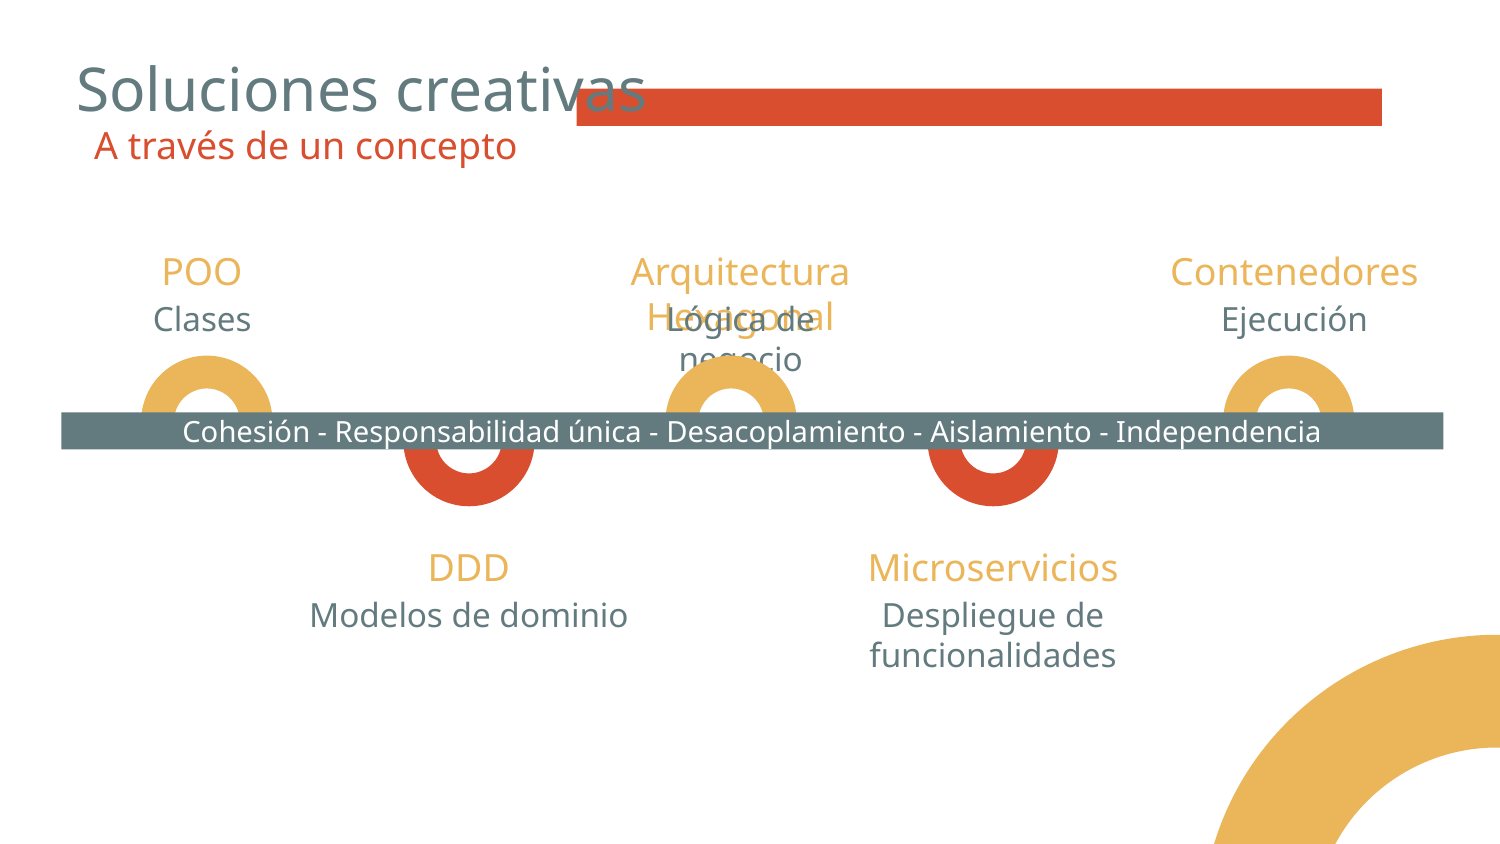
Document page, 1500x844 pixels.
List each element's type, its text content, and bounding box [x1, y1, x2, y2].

text_box [1223, 377, 1354, 412]
text_box DDD [254, 529, 683, 593]
text_box Cohesión - Responsabilidad única - Desacoplamiento - Aislamiento - Independencia [61, 412, 1444, 450]
text_box Ejecución [1143, 297, 1446, 377]
text_box A través de un concepto [53, 106, 568, 171]
text_box Contenedores [1143, 233, 1446, 297]
text_box [141, 355, 272, 412]
text_box [928, 450, 1059, 507]
text_box [404, 450, 534, 507]
text_box Clases [56, 297, 358, 377]
text_box Despliegue de funcionalidades [842, 593, 1144, 673]
text_box [666, 355, 797, 412]
text_box Modelos de dominio [289, 593, 649, 673]
title Soluciones creativas [60, 36, 944, 130]
text_box Lógica de negocio [589, 283, 892, 377]
text_box Microservicios [842, 529, 1144, 593]
text_box Arquitectura Hexagonal [537, 233, 944, 297]
text_box POO [56, 233, 358, 297]
